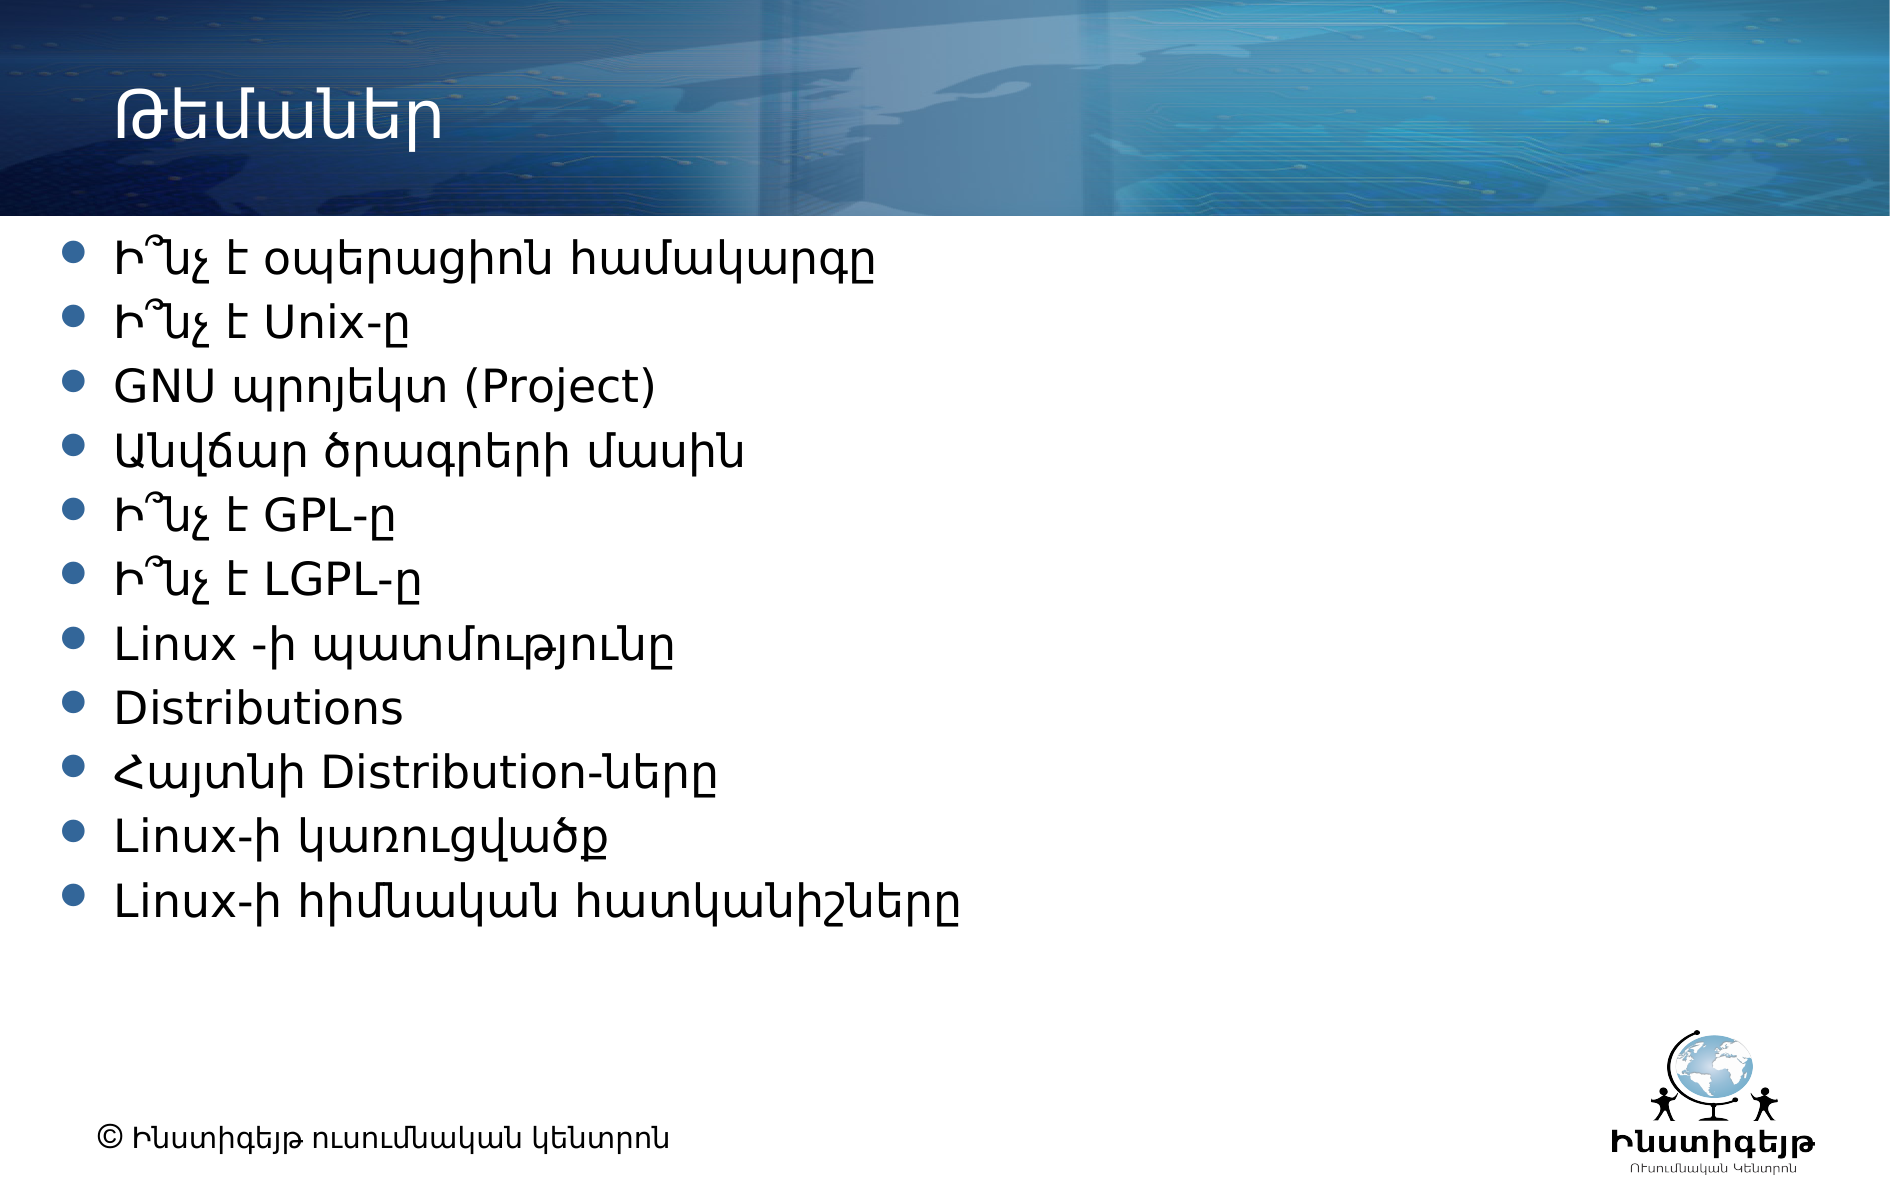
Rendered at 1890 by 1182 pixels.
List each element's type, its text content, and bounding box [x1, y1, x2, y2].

list Ի՞նչ է օպերացիոն համակարգը Ի՞նչ է Unix-ը GNU պրոյեկտ (Project) Անվճար ծրագրերի մասին Ի՞նչ է GPL-ը Ի՞նչ է LGPL-ը Linux -ի պատմությունը Distributions Հայտնի Distribution-ները Linux-ի կառուցվածք Linux-ի հիմնական հատկանիշները [59, 236, 1831, 1016]
picture [0, 0, 1890, 216]
picture [1612, 1030, 1815, 1175]
title Թեմաներ [112, 37, 1811, 207]
